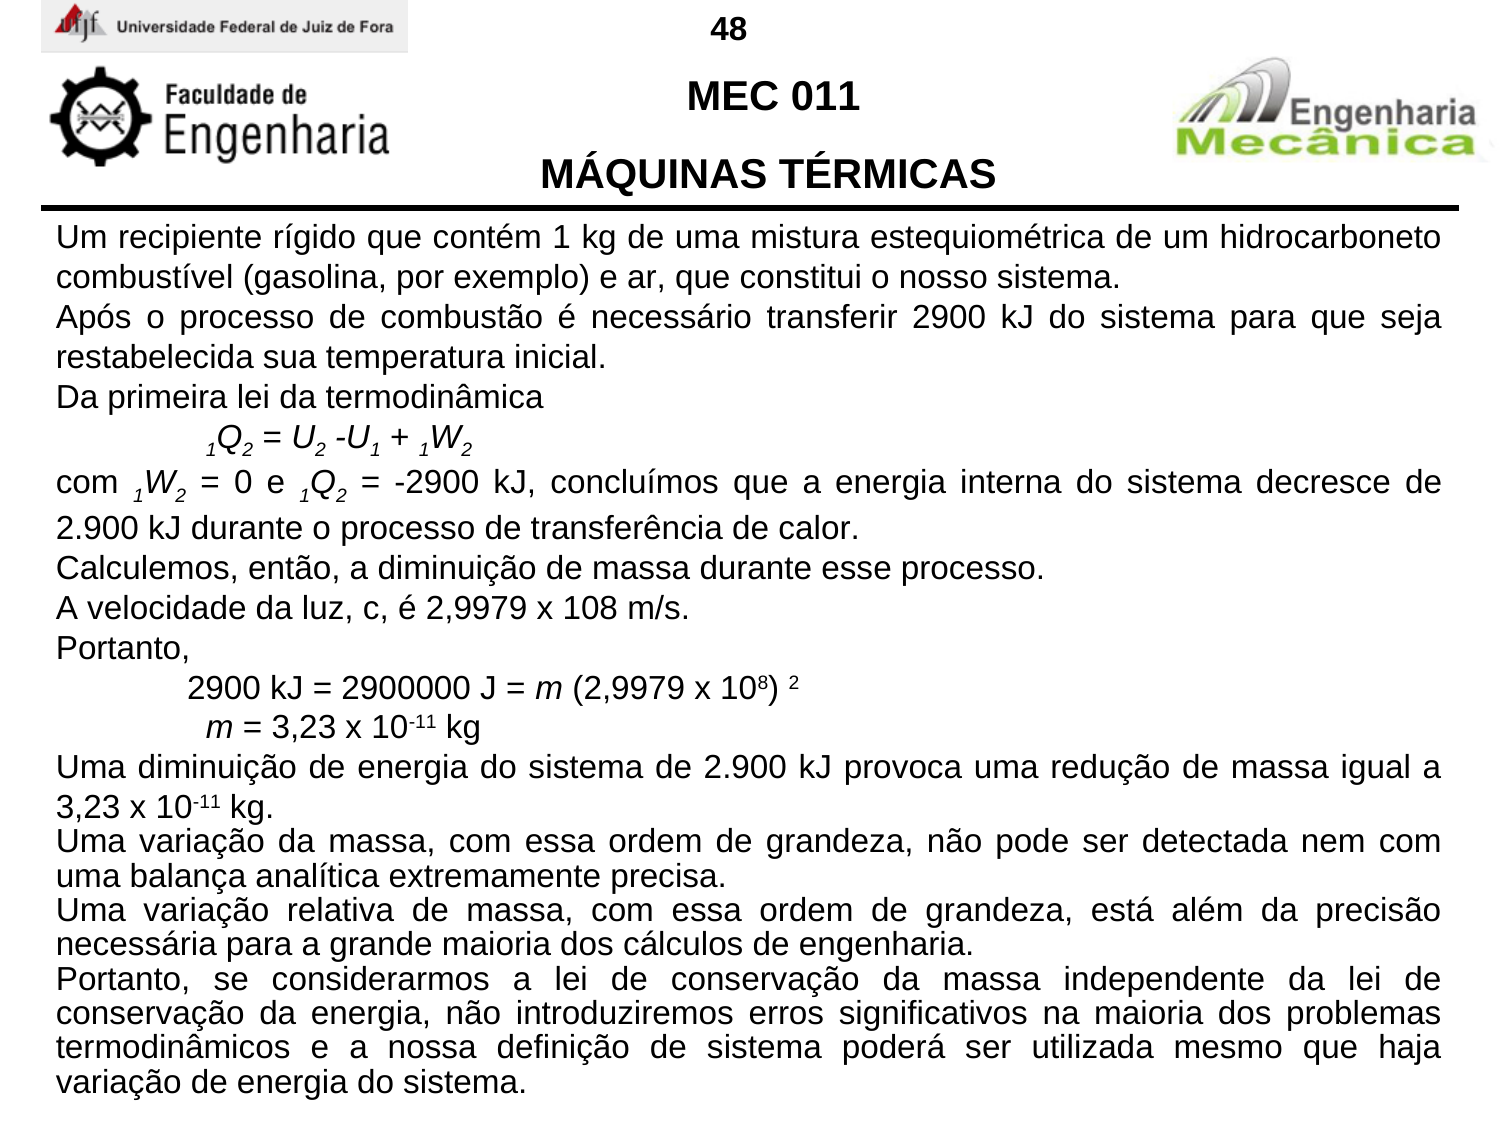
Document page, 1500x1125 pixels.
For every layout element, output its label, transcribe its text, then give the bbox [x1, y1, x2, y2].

text_box Um recipiente rígido que contém 1 kg de uma mistura estequiométrica de um hidrocarboneto combustível (gasolina, por exemplo) e ar, que constitui o nosso sistema. Após o processo de combustão é necessário transferir 2900 kJ do sistema para que seja restabelecida sua temperatura inicial. Da primeira lei da termodinâmica 1Q2 = U2 -U1 + 1W2 com 1W2 = 0 e 1Q2 = -2900 kJ, concluímos que a energia interna do sistema decresce de 2.900 kJ durante o processo de transferência de calor. Calculemos, então, a diminuição de massa durante esse processo. A velocidade da luz, c, é 2,9979 x 108 m/s. Portanto, 2900 kJ = 2900000 J = m (2,9979 x 108) 2 m = 3,23 x 10-11 kg Uma diminuição de energia do sistema de 2.900 kJ provoca uma redução de massa igual a 3,23 x 10-11 kg. Uma variação da massa, com essa ordem de grandeza, não pode ser detectada nem com uma balança analítica extremamente precisa. Uma variação relativa de massa, com essa ordem de grandeza, está além da precisão necessária para a grande maioria dos cálculos de engenharia. Portanto, se considerarmos a lei de conservação da massa independente da lei de conservação da energia, não introduziremos erros significativos na maioria dos problemas termodinâmicos e a nossa definição de sistema poderá ser utilizada mesmo que haja variação de energia do sistema. [41, 207, 1459, 1108]
picture [1151, 54, 1500, 167]
picture [41, 0, 408, 174]
